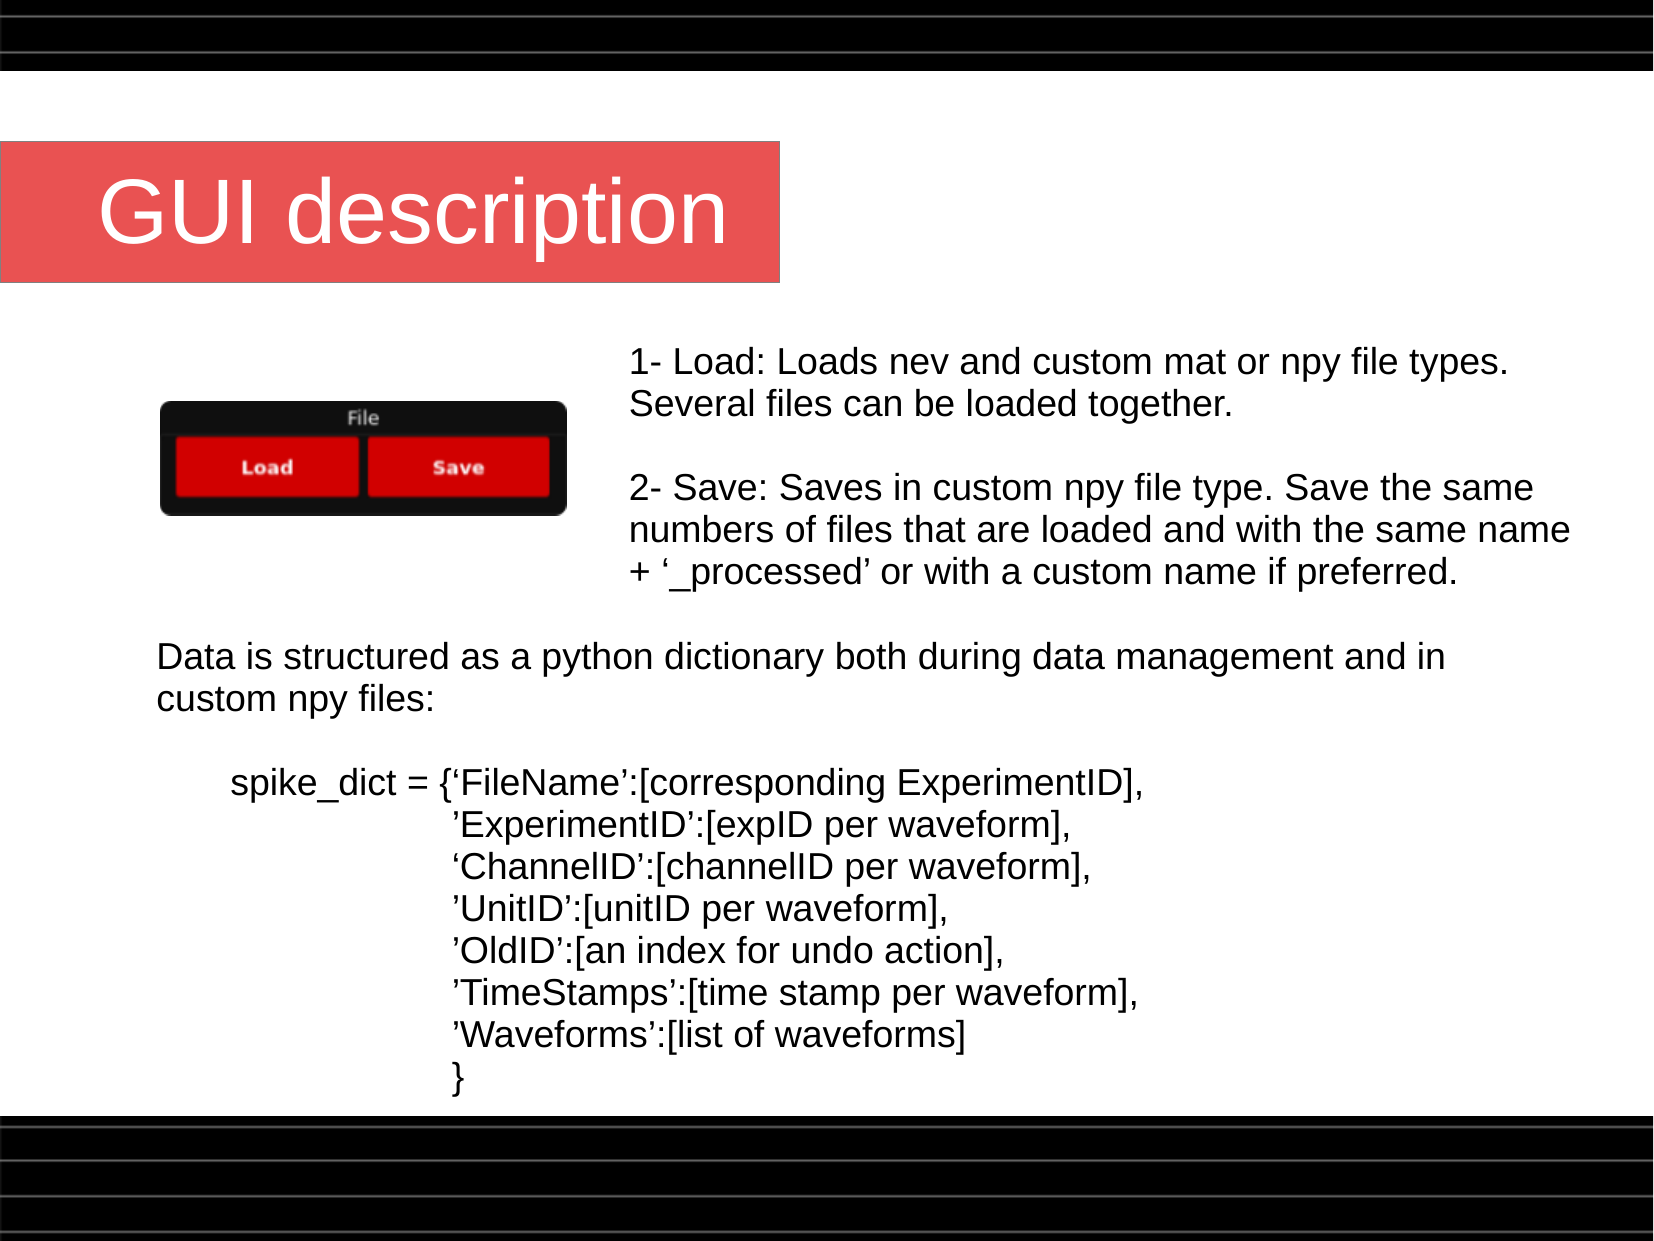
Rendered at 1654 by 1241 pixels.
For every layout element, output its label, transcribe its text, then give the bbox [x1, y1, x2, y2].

picture [0, 0, 1654, 71]
text_box Data is structured as a python dictionary both during data management and in custom npy files: spike_dict = {‘FileName’:[corresponding ExperimentID], ’ExperimentID’:[expID per waveform], ‘ChannelID’:[channelID per waveform], ’UnitID’:[unitID per waveform], ’OldID’:[an index for undo action], ’TimeStamps’:[time stamp per waveform], ’Waveforms’:[list of waveforms] } [141, 628, 1571, 1105]
picture [0, 1116, 1654, 1241]
text_box GUI description [82, 153, 780, 271]
picture [160, 401, 567, 516]
text_box [0, 141, 780, 283]
text_box 1- Load: Loads nev and custom mat or npy file types. Several files can be loaded together. 2- Save: Saves in custom npy file type. Save the same numbers of files that are loaded and with the same name + ‘_processed’ or with a custom name if preferred. [614, 333, 1595, 600]
